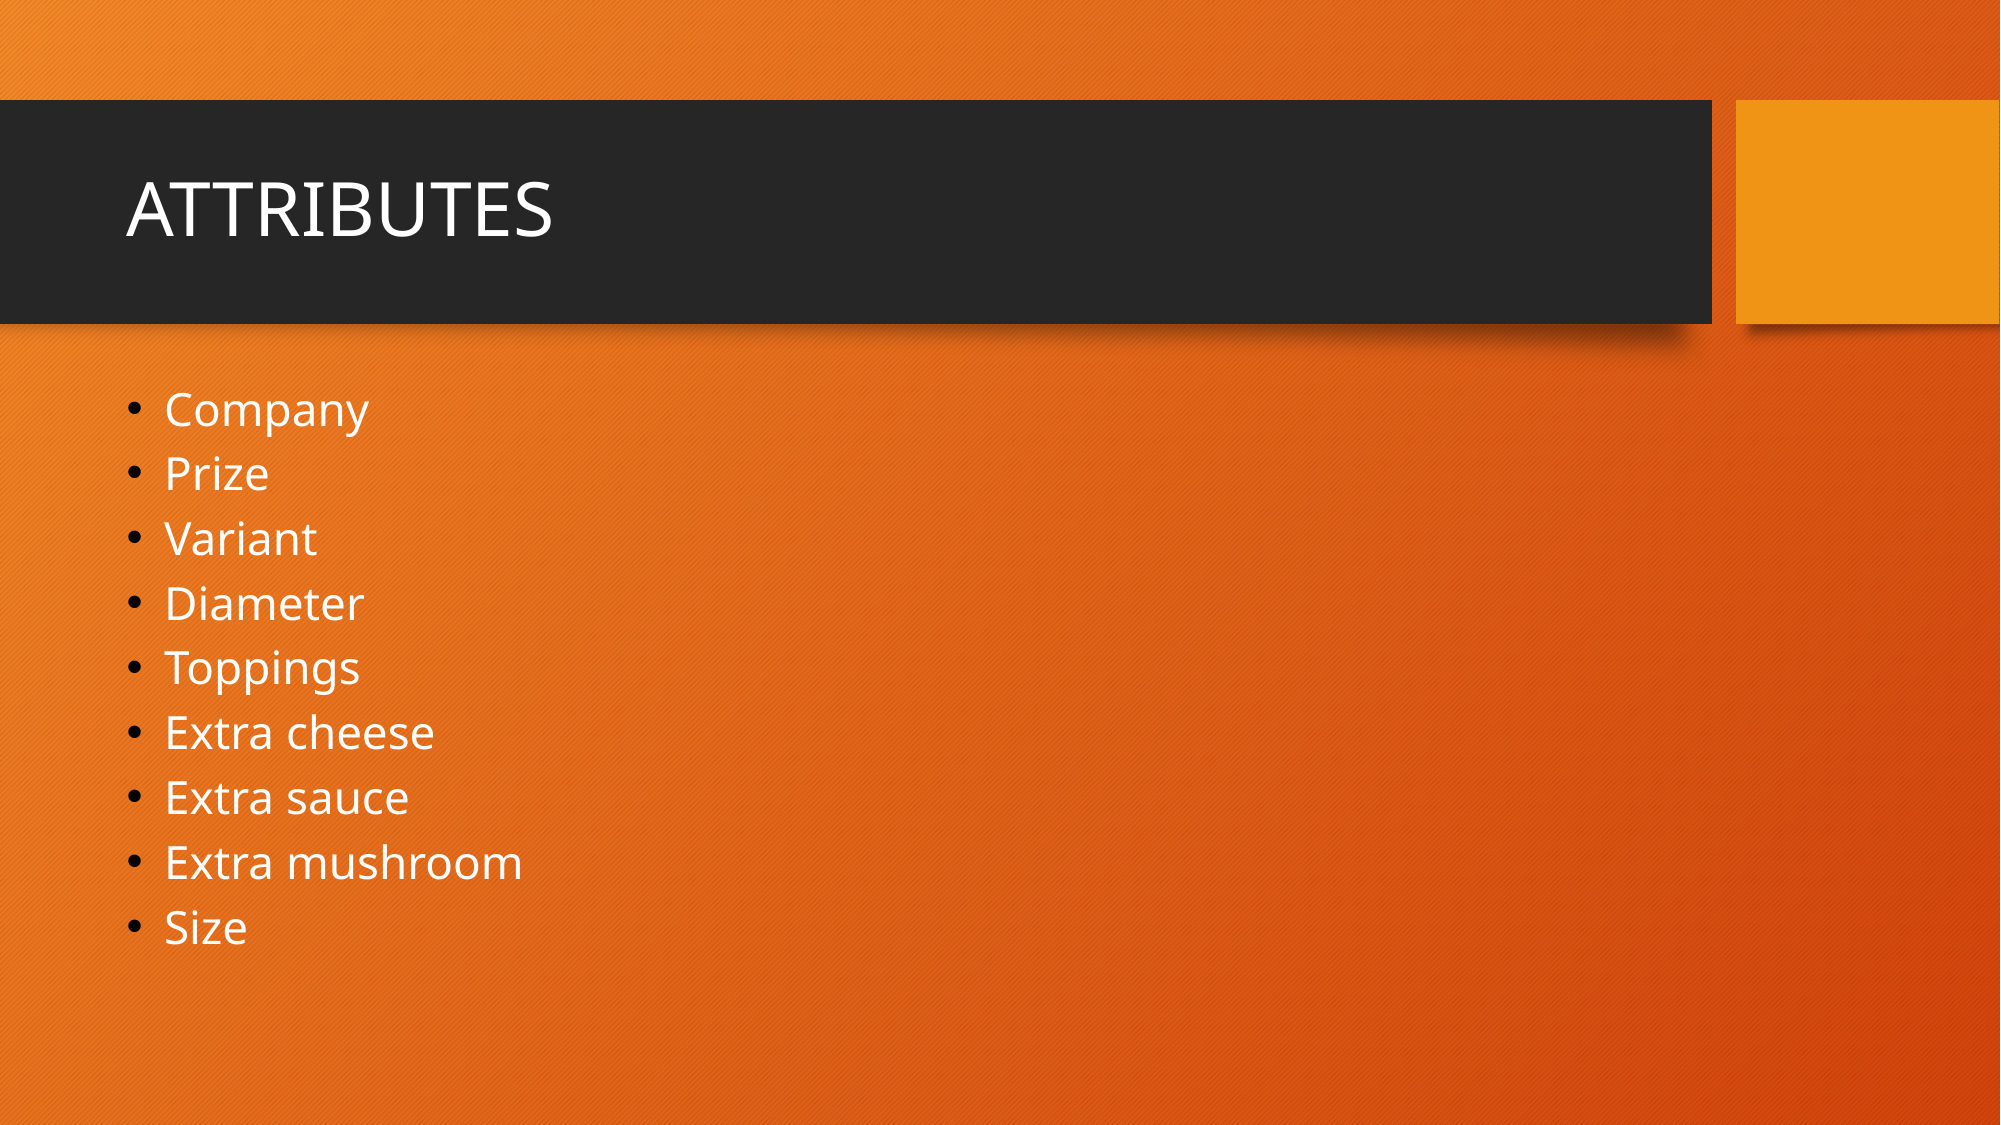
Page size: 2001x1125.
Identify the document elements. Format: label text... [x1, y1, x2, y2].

title ATTRIBUTES [111, 123, 1689, 301]
list Company Prize Variant Diameter Toppings Extra cheese Extra sauce Extra mushroom Size [111, 383, 1689, 974]
